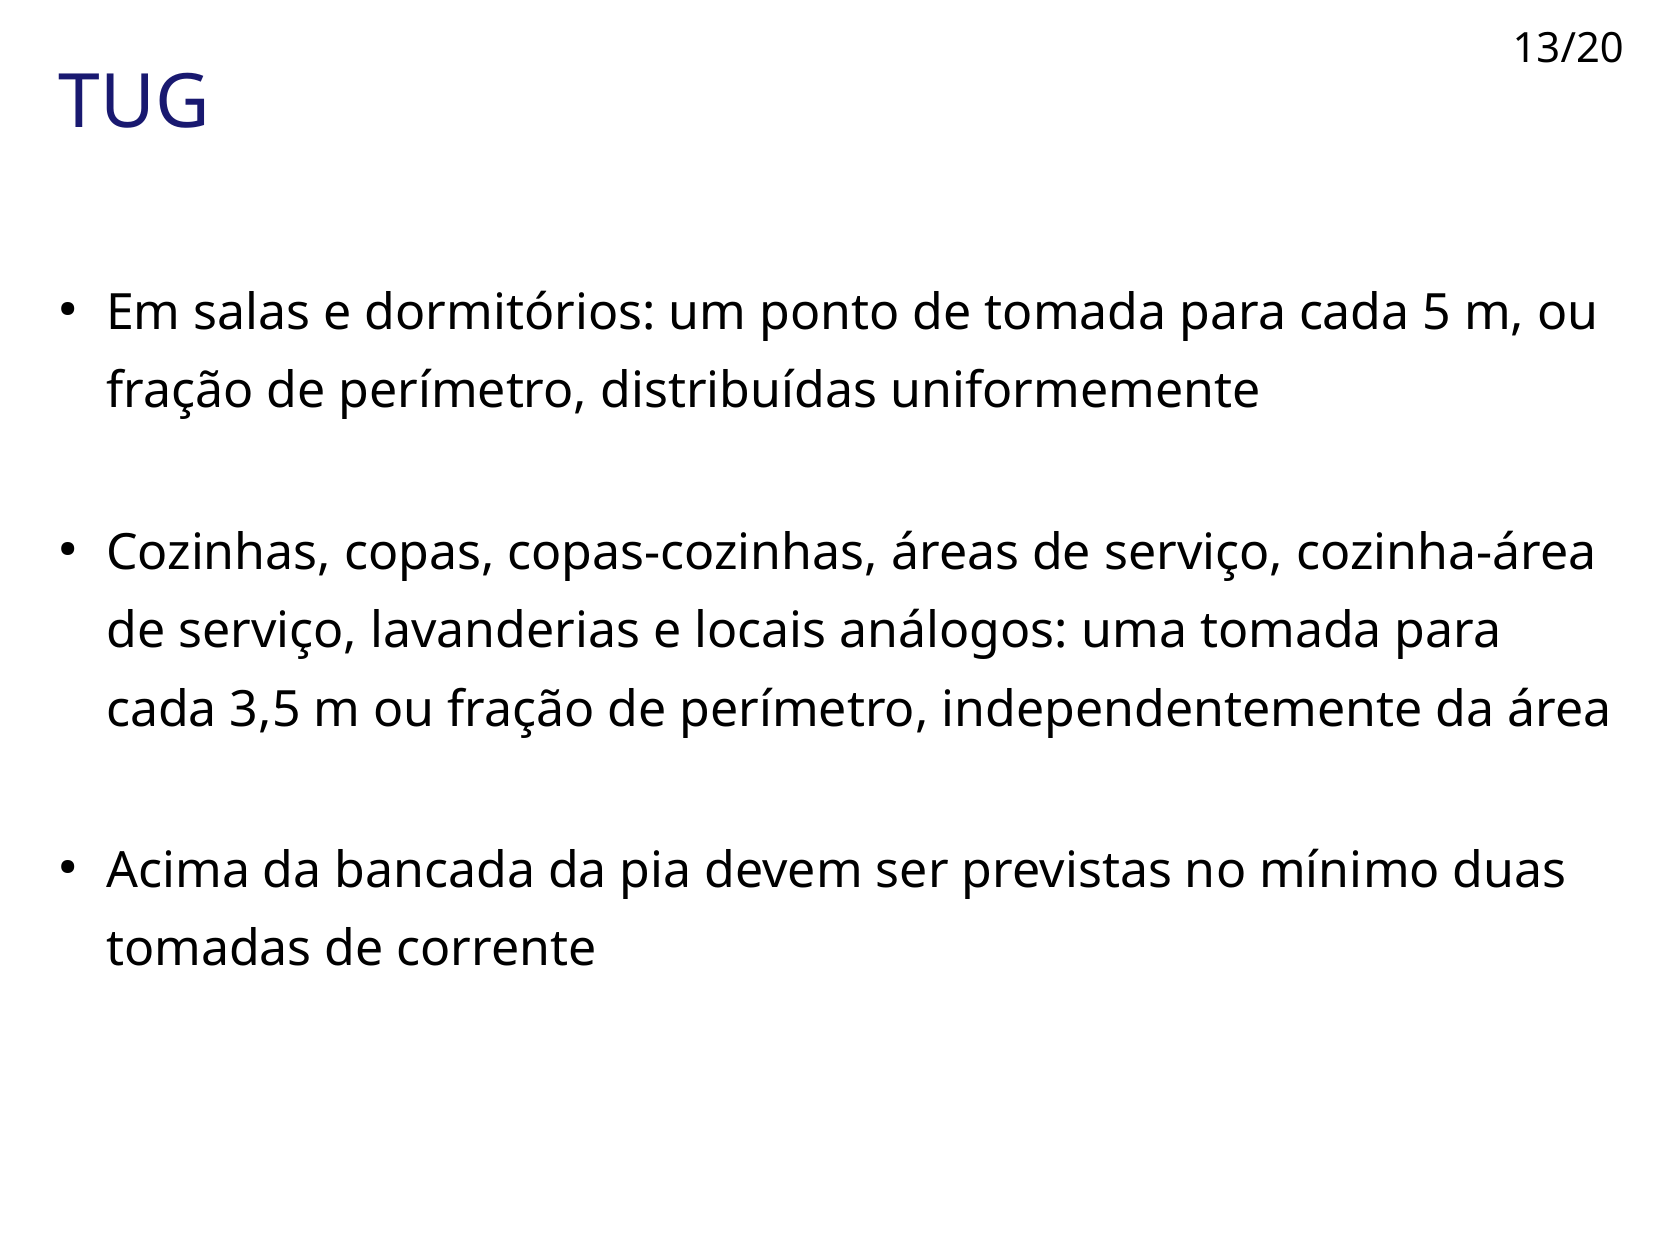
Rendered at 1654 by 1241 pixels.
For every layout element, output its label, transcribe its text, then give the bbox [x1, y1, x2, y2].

title TUG [59, 47, 1625, 166]
list Em salas e dormitórios: um ponto de tomada para cada 5 m, ou fração de perímetro, distribuídas uniformemente Cozinhas, copas, copas-cozinhas, áreas de serviço, cozinha-área de serviço, lavanderias e locais análogos: uma tomada para cada 3,5 m ou fração de perímetro, independentemente da área Acima da bancada da pia devem ser previstas no mínimo duas tomadas de corrente [59, 265, 1625, 1211]
